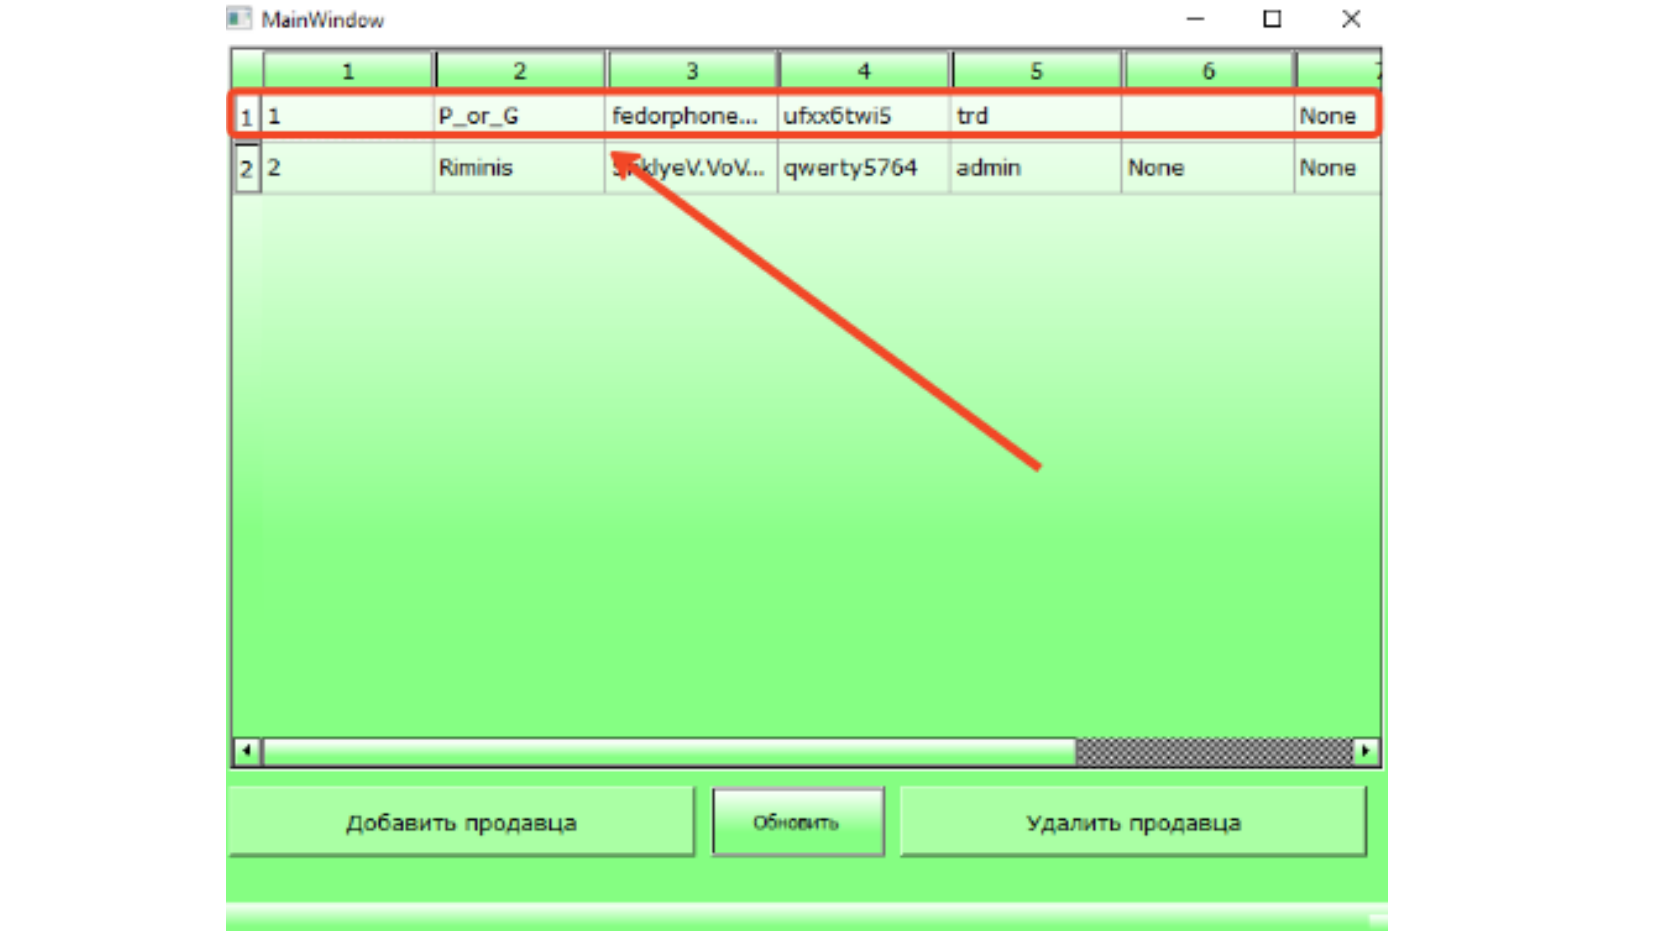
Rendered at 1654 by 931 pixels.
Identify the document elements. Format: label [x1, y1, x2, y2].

picture [226, 1, 1388, 931]
